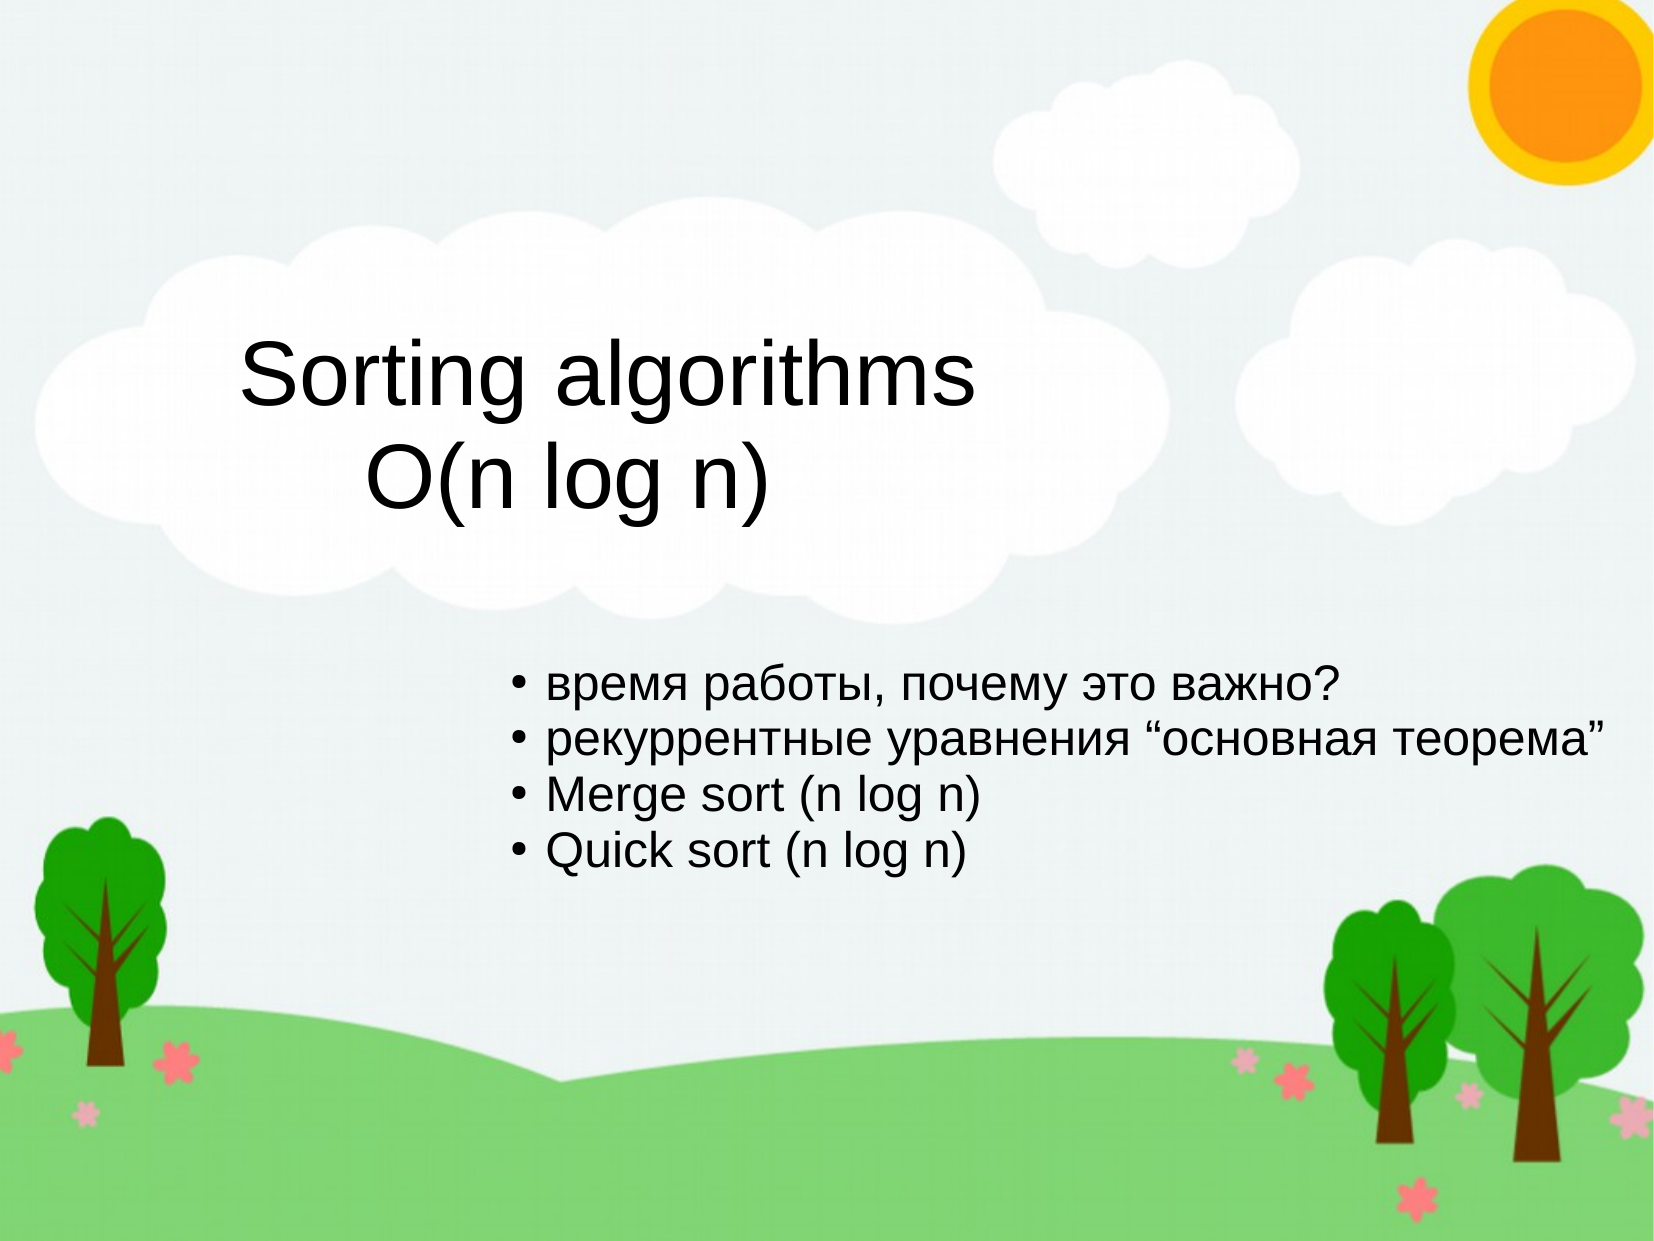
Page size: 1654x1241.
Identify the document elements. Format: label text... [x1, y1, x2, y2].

subtitle время работы, почему это важно? рекуррентные уравнения “основная теорема” Merge sort (n log n) Quick sort (n log n) [510, 632, 1654, 901]
picture [0, 0, 1654, 1241]
title Sorting algorithms O(n log n) [238, 330, 1654, 624]
